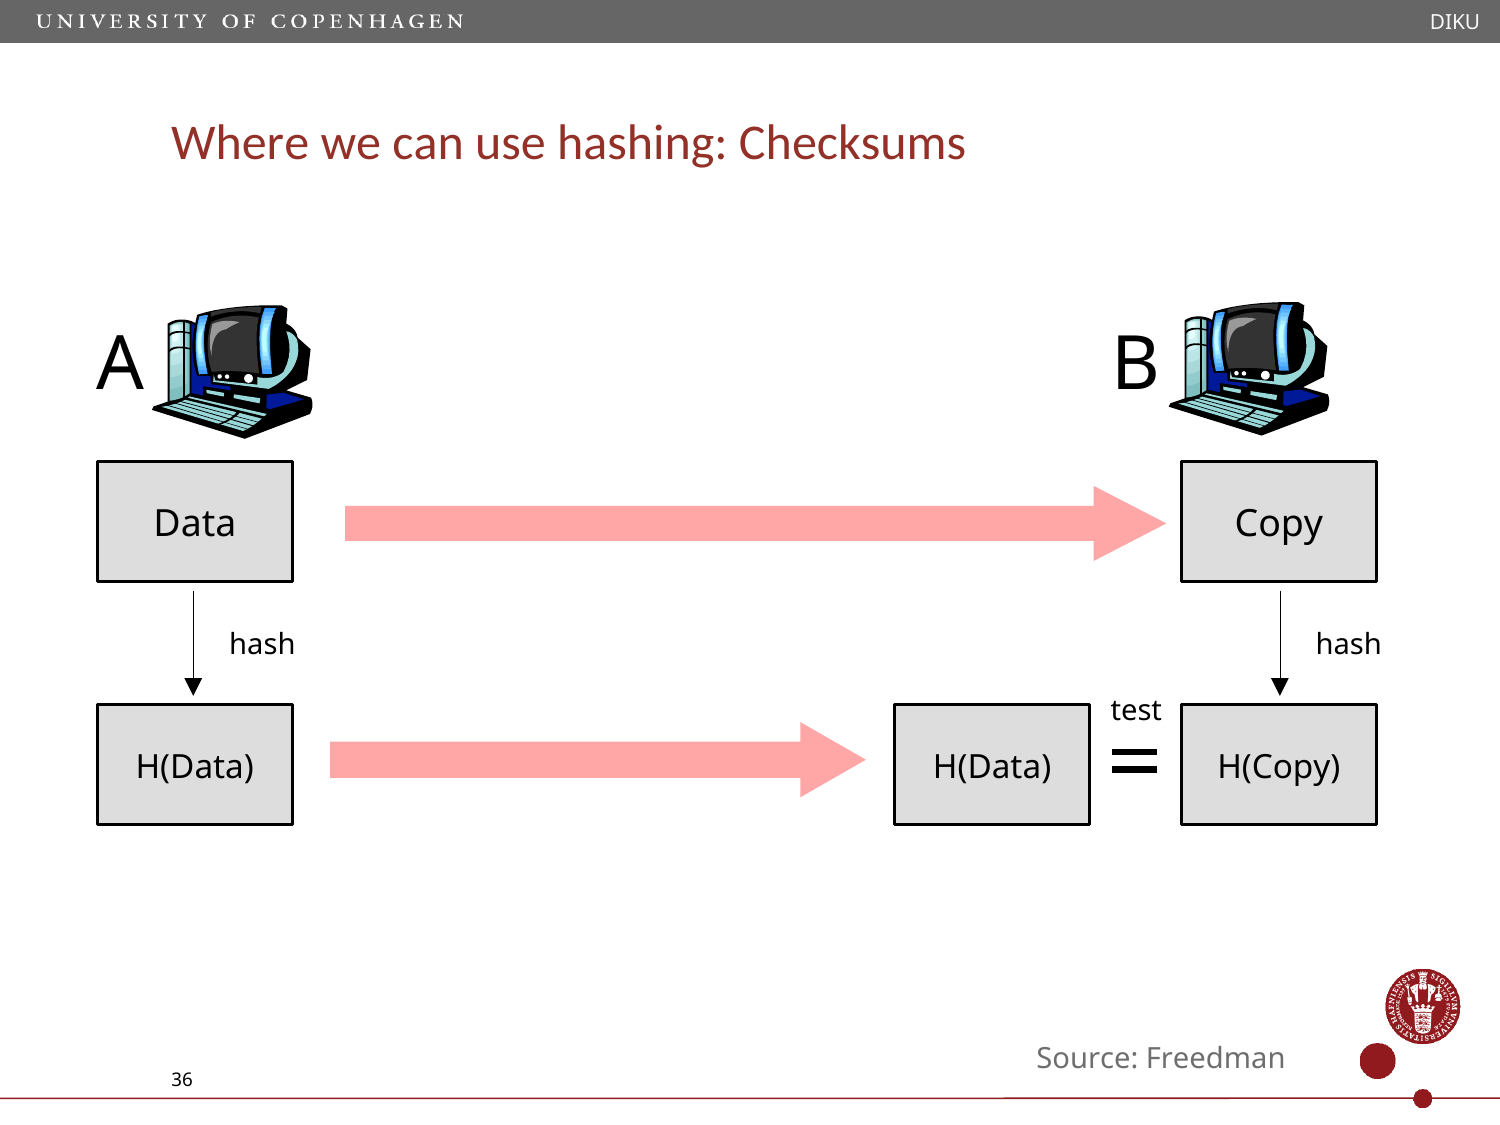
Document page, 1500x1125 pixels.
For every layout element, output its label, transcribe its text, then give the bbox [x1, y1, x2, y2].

picture [151, 304, 316, 439]
text_box <number> [171, 1067, 522, 1092]
text_box B [1060, 322, 1211, 398]
text_box DIKU [469, 0, 1495, 43]
text_box H(Copy) [1181, 704, 1377, 825]
text_box [345, 485, 1167, 561]
text_box A [45, 322, 196, 398]
text_box test [1061, 670, 1212, 746]
text_box [330, 722, 866, 798]
text_box H(Data) [894, 704, 1090, 825]
text_box Where we can use hashing: Checksums [171, 75, 1329, 171]
text_box Copy [1181, 461, 1377, 582]
text_box hash [187, 605, 338, 681]
text_box Data [97, 461, 293, 582]
text_box H(Data) [97, 704, 293, 825]
text_box hash [1273, 605, 1424, 681]
text_box Source: Freedman [1021, 1031, 1341, 1083]
picture [1168, 300, 1332, 436]
picture [0, 910, 1500, 1122]
